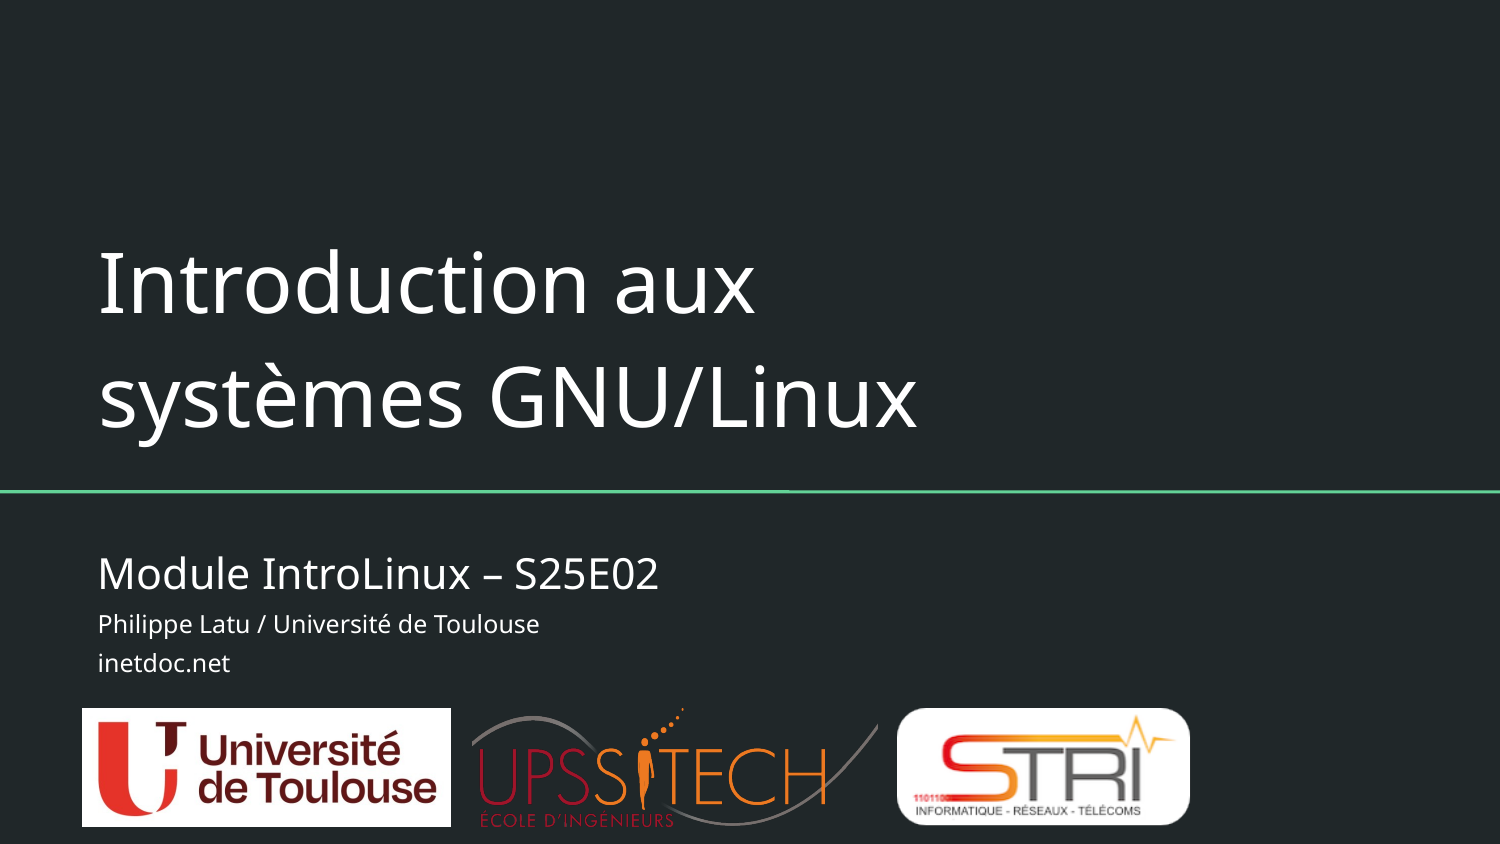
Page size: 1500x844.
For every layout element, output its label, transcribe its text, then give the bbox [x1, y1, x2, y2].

picture [897, 708, 1193, 827]
text_box Module IntroLinux – S25E02 Philippe Latu / Université de Toulouse inetdoc.net [82, 519, 1416, 697]
picture [82, 708, 451, 827]
title Introduction aux systèmes GNU/Linux [83, 206, 1417, 467]
picture [472, 708, 878, 827]
